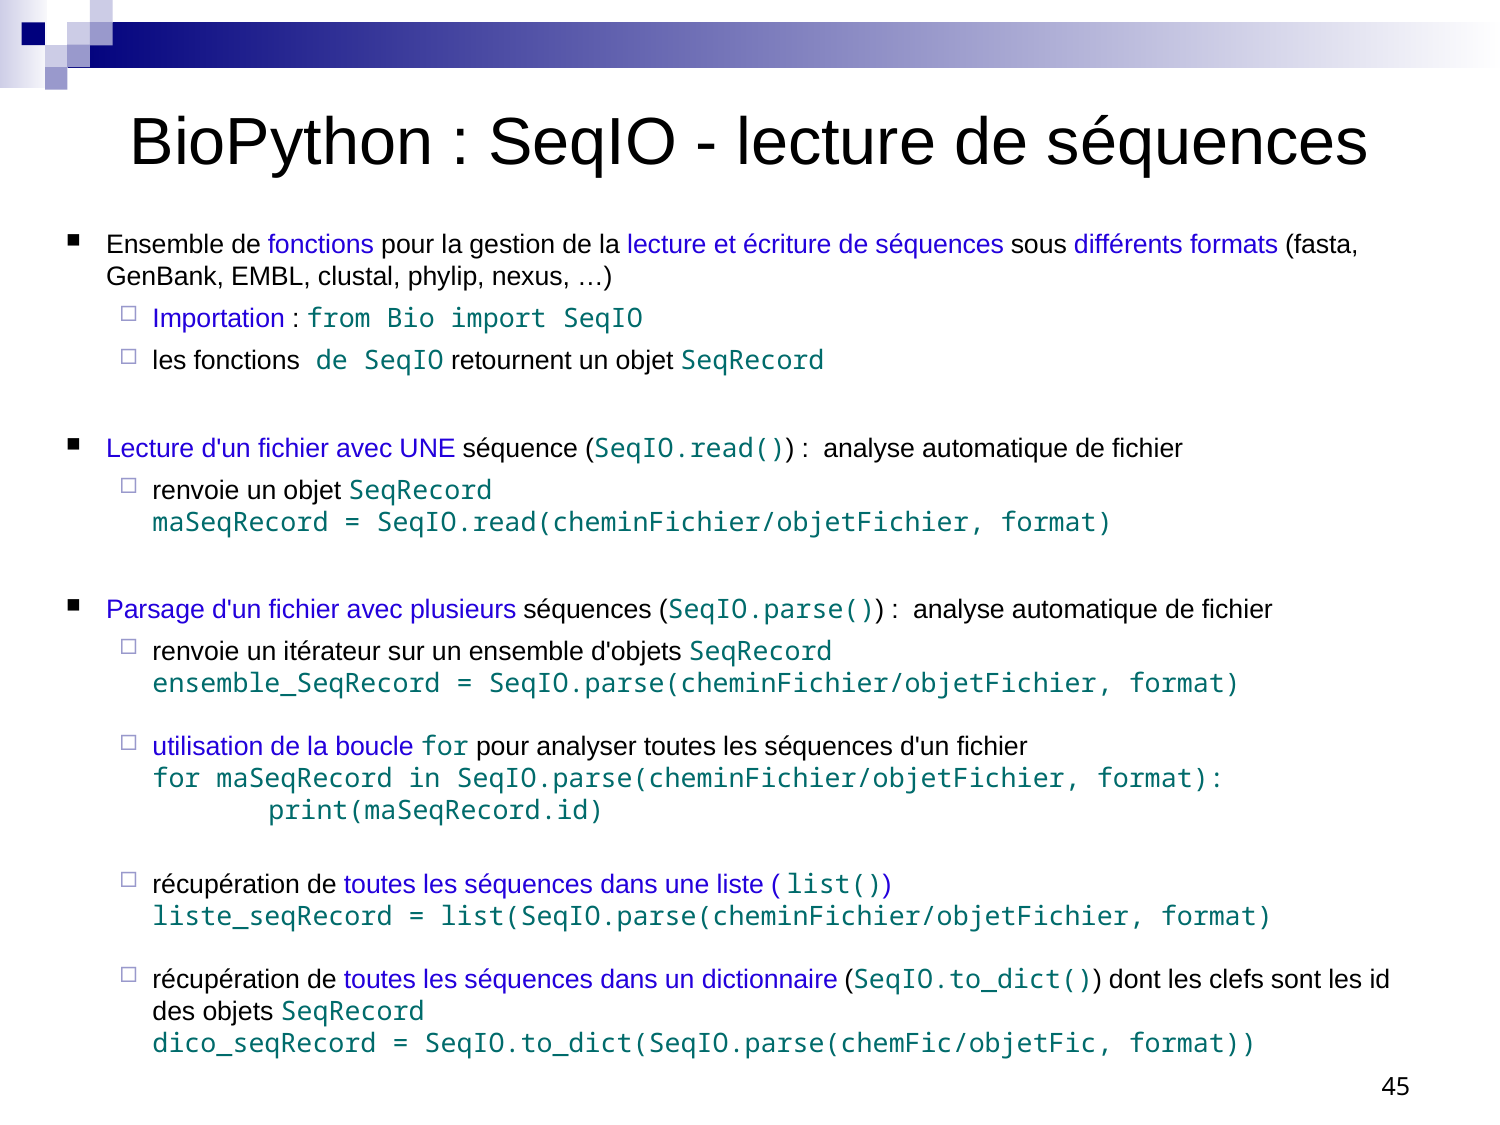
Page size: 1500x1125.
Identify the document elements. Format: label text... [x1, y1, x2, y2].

list Ensemble de fonctions pour la gestion de la lecture et écriture de séquences sous différents formats (fasta, GenBank, EMBL, clustal, phylip, nexus, …) Importation : from Bio import SeqIO les fonctions de SeqIO retournent un objet SeqRecord Lecture d'un fichier avec UNE séquence (SeqIO.read()) : analyse automatique de fichier renvoie un objet SeqRecord maSeqRecord = SeqIO.read(cheminFichier/objetFichier, format) Parsage d'un fichier avec plusieurs séquences (SeqIO.parse()) : analyse automatique de fichier renvoie un itérateur sur un ensemble d'objets SeqRecord ensemble_SeqRecord = SeqIO.parse(cheminFichier/objetFichier, format) utilisation de la boucle for pour analyser toutes les séquences d'un fichier for maSeqRecord in SeqIO.parse(cheminFichier/objetFichier, format): print(maSeqRecord.id) récupération de toutes les séquences dans une liste ( list()) liste_seqRecord = list(SeqIO.parse(cheminFichier/objetFichier, format) récupération de toutes les séquences dans un dictionnaire (SeqIO.to_dict()) dont les clefs sont les id des objets SeqRecord dico_seqRecord = SeqIO.to_dict(SeqIO.parse(chemFic/objetFic, format)) [51, 219, 1423, 1076]
title BioPython : SeqIO - lecture de séquences [75, 69, 1426, 207]
